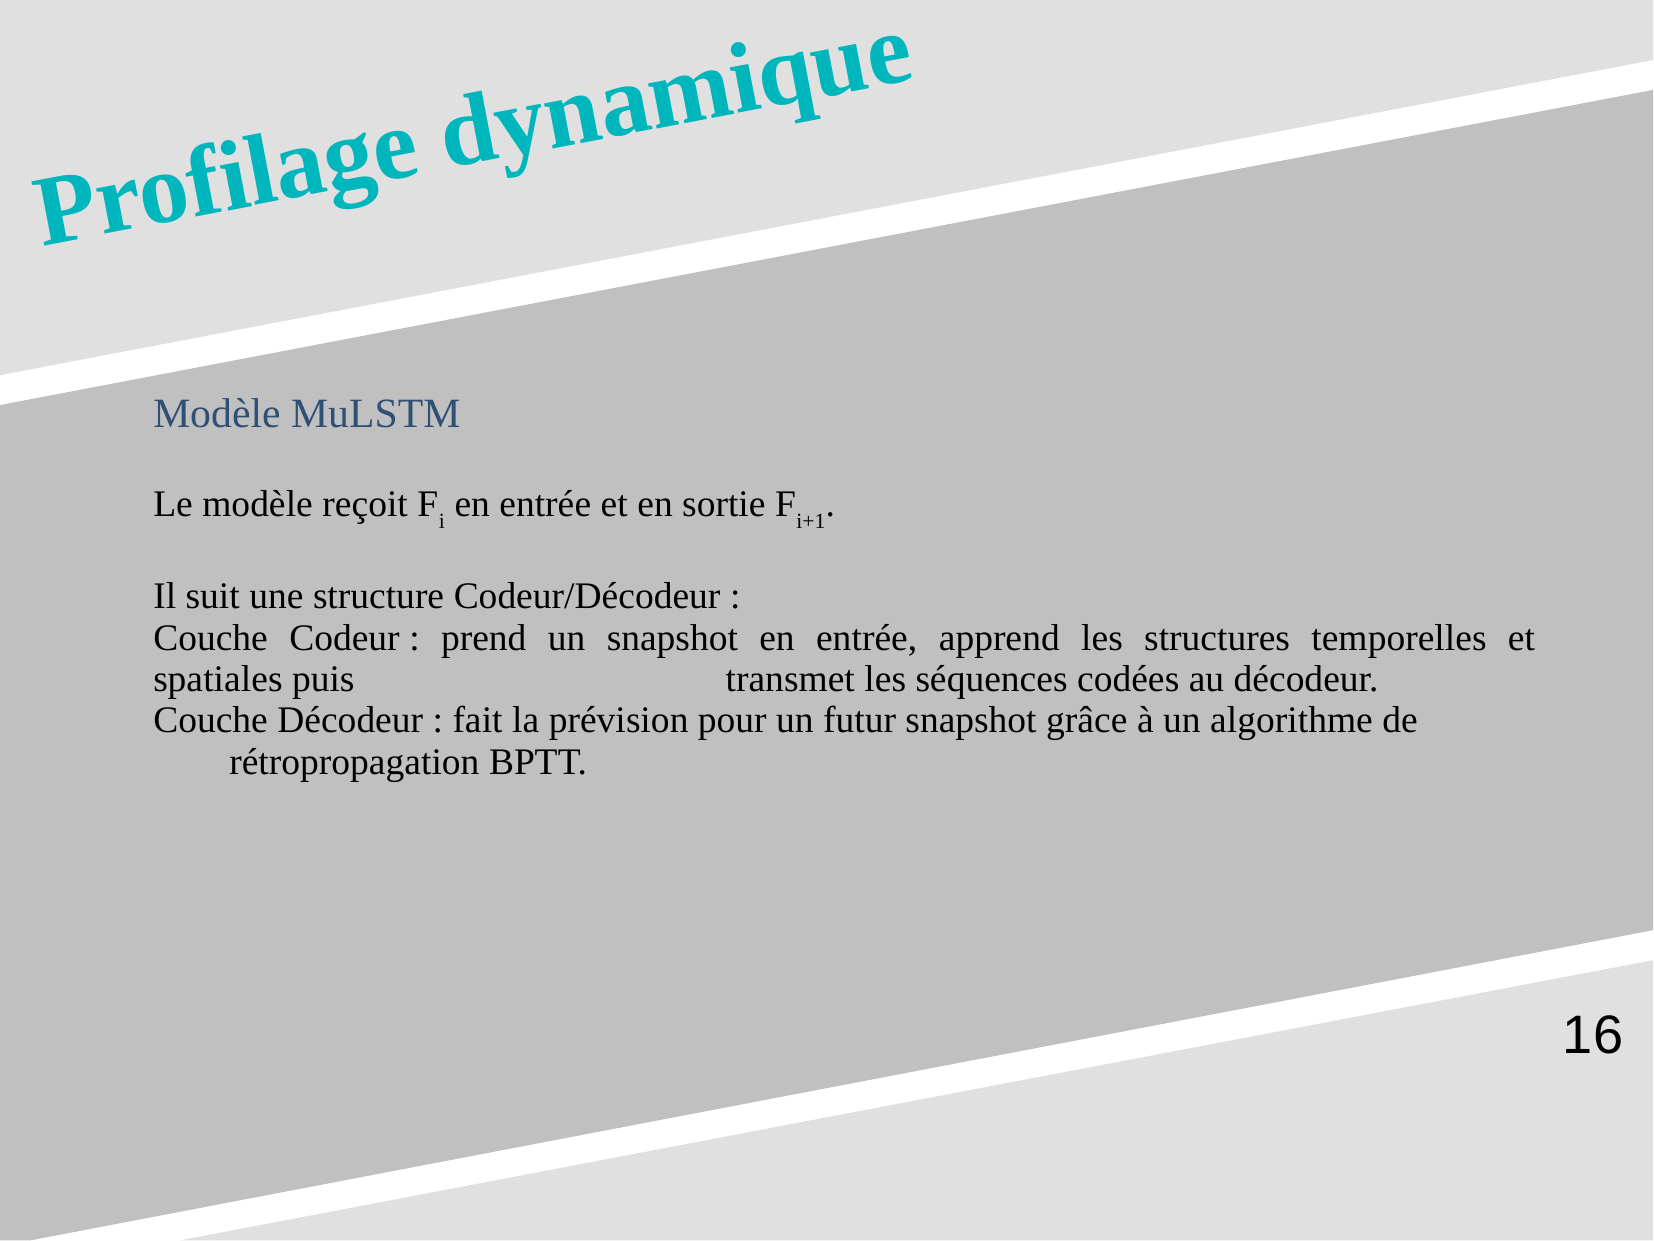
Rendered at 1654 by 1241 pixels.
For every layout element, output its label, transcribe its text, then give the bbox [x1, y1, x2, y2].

list Modèle MuLSTM Le modèle reçoit Fi en entrée et en sortie Fi+1. Il suit une structure Codeur/Décodeur : Couche Codeur : prend un snapshot en entrée, apprend les structures temporelles et spatiales puis transmet les séquences codées au décodeur. Couche Décodeur : fait la prévision pour un futur snapshot grâce à un algorithme de rétropropagation BPTT. [82, 390, 1538, 1111]
title Profilage dynamique [17, 0, 1518, 315]
